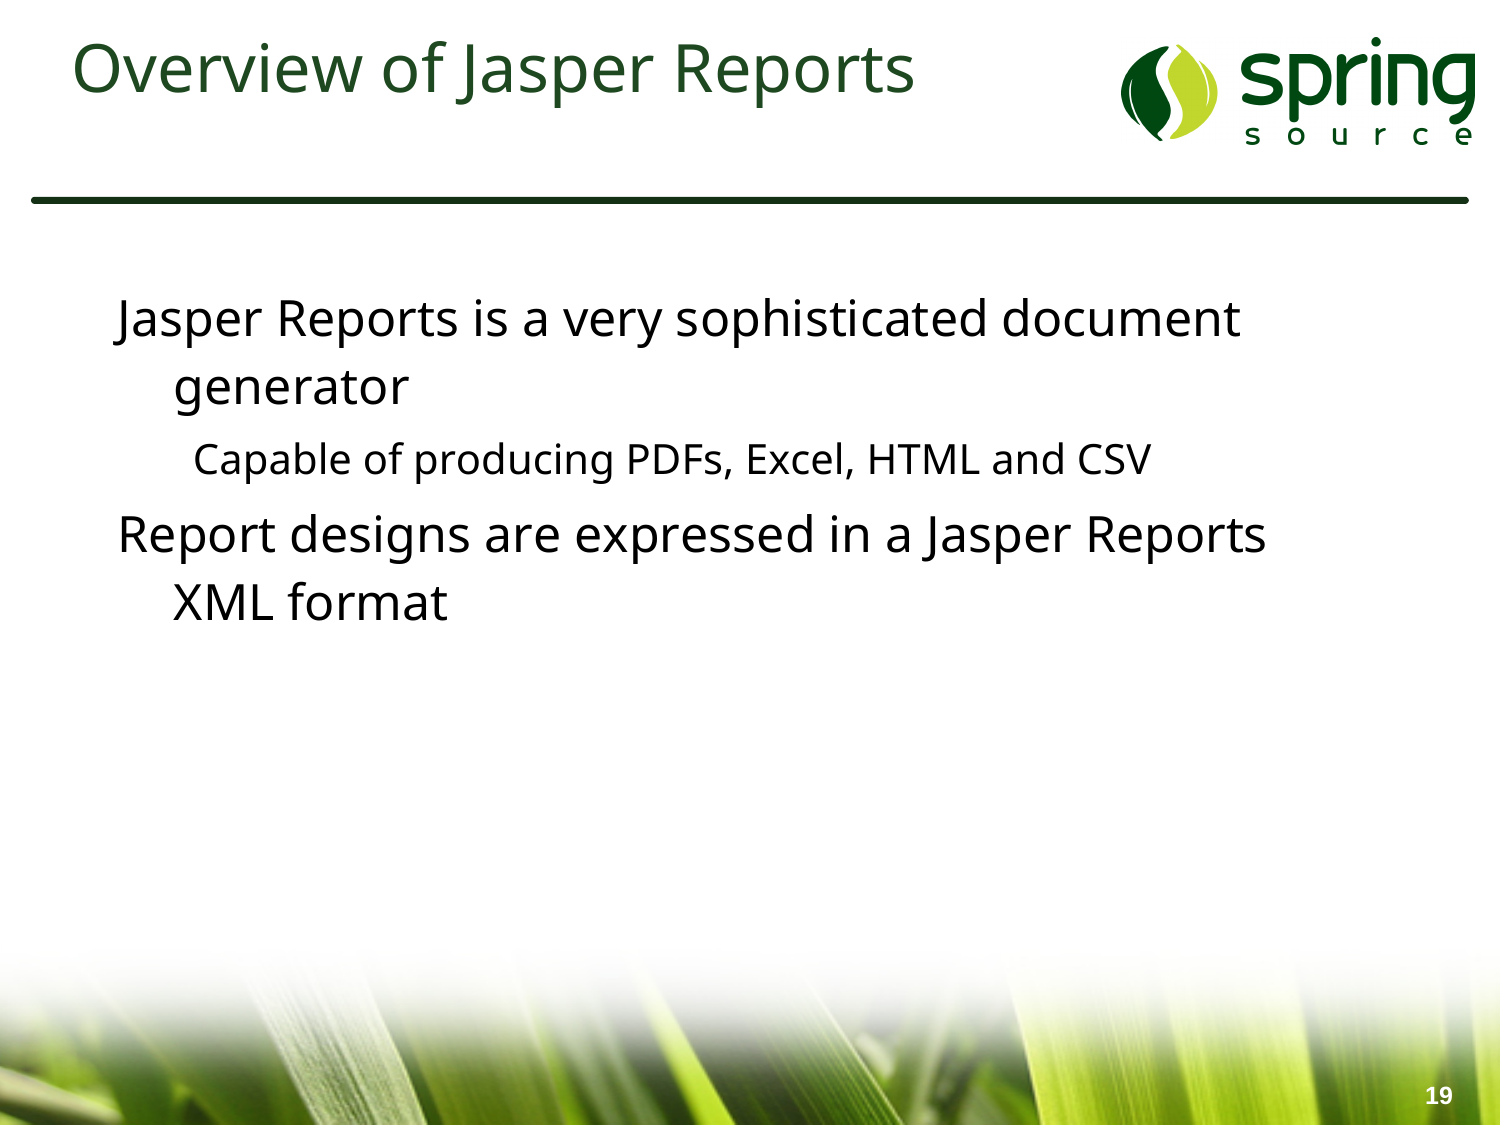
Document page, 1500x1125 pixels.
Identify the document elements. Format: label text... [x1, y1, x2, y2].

picture [1121, 37, 1475, 145]
list Jasper Reports is a very sophisticated document generator Capable of producing PDFs, Excel, HTML and CSV Report designs are expressed in a Jasper Reports XML format [103, 275, 1394, 938]
picture [0, 944, 1500, 1125]
title Overview of Jasper Reports [56, 13, 1089, 176]
